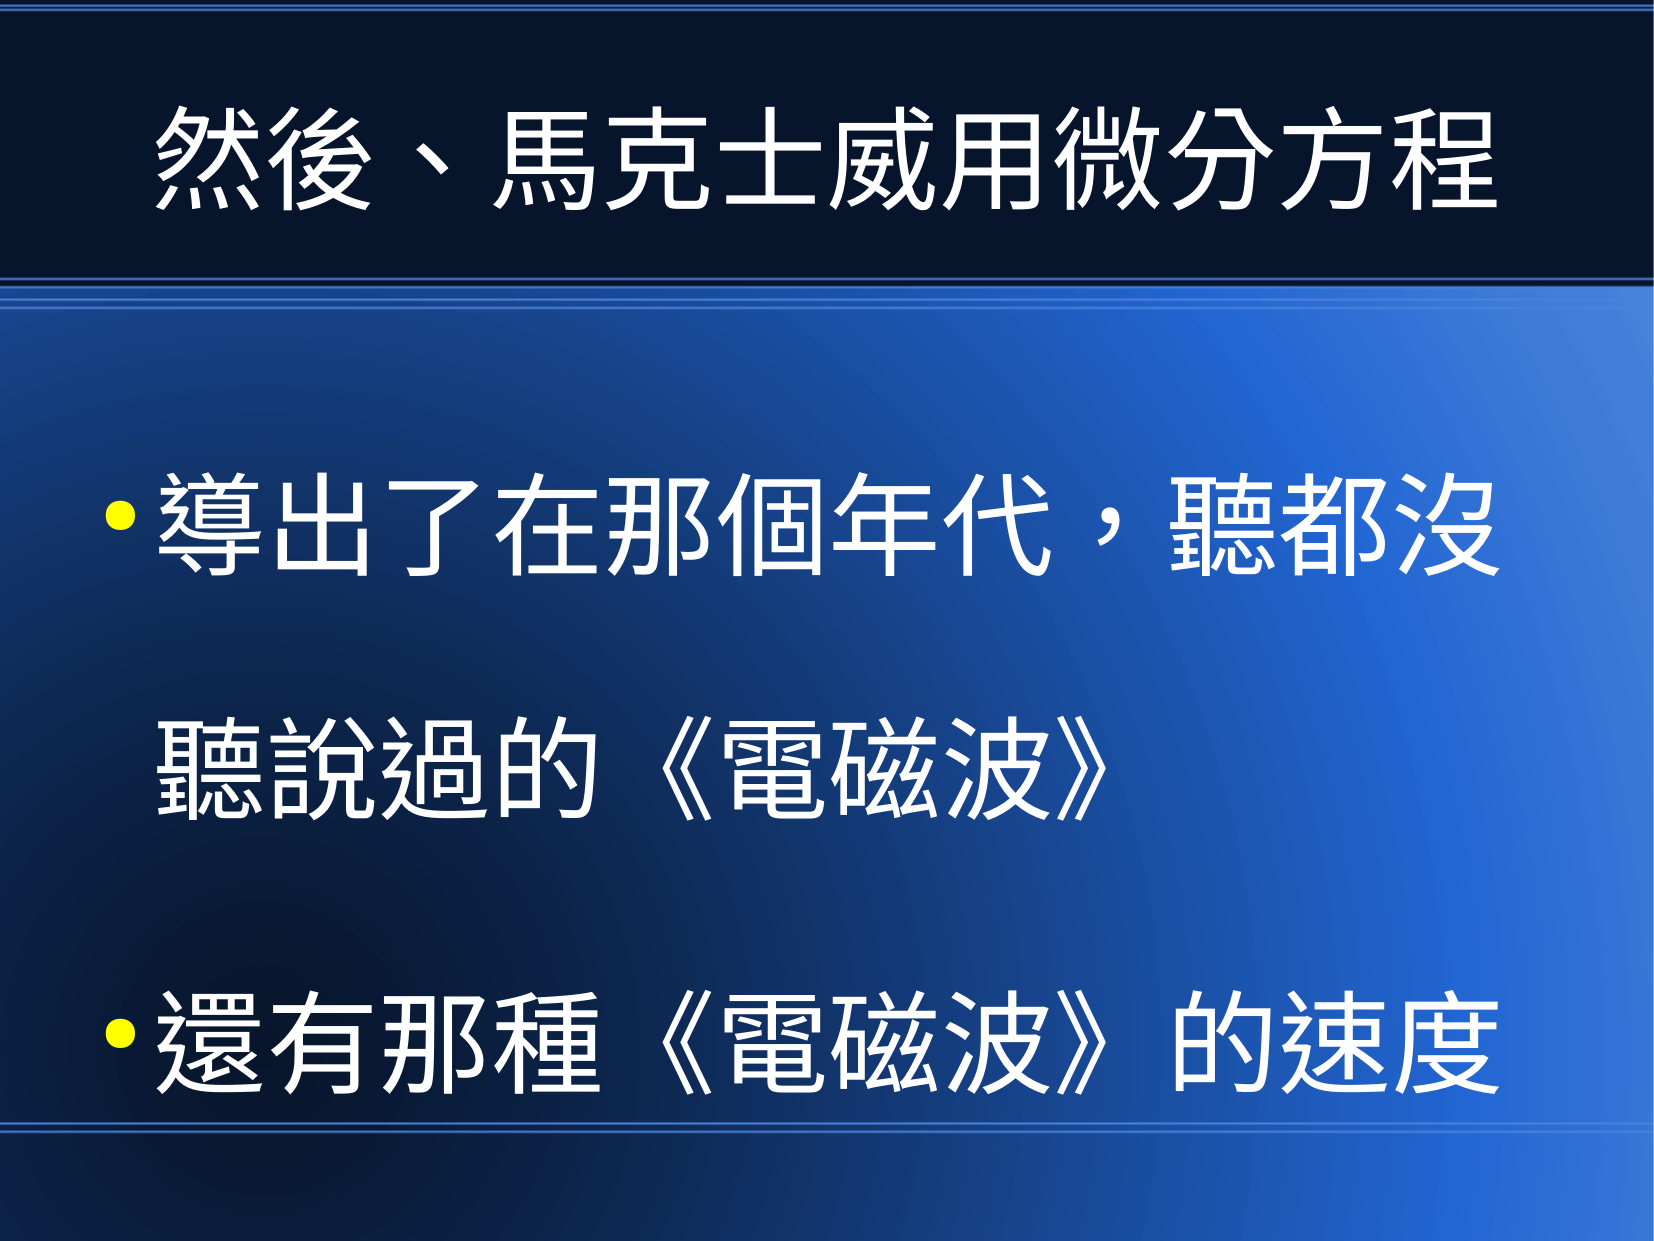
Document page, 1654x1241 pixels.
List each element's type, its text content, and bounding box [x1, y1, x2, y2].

title 然後、馬克士威用微分方程 [82, 49, 1571, 257]
list 導出了在那個年代，聽都沒聽說過的《電磁波》 還有那種《電磁波》的速度 [82, 355, 1571, 1241]
picture [0, 0, 1654, 1241]
